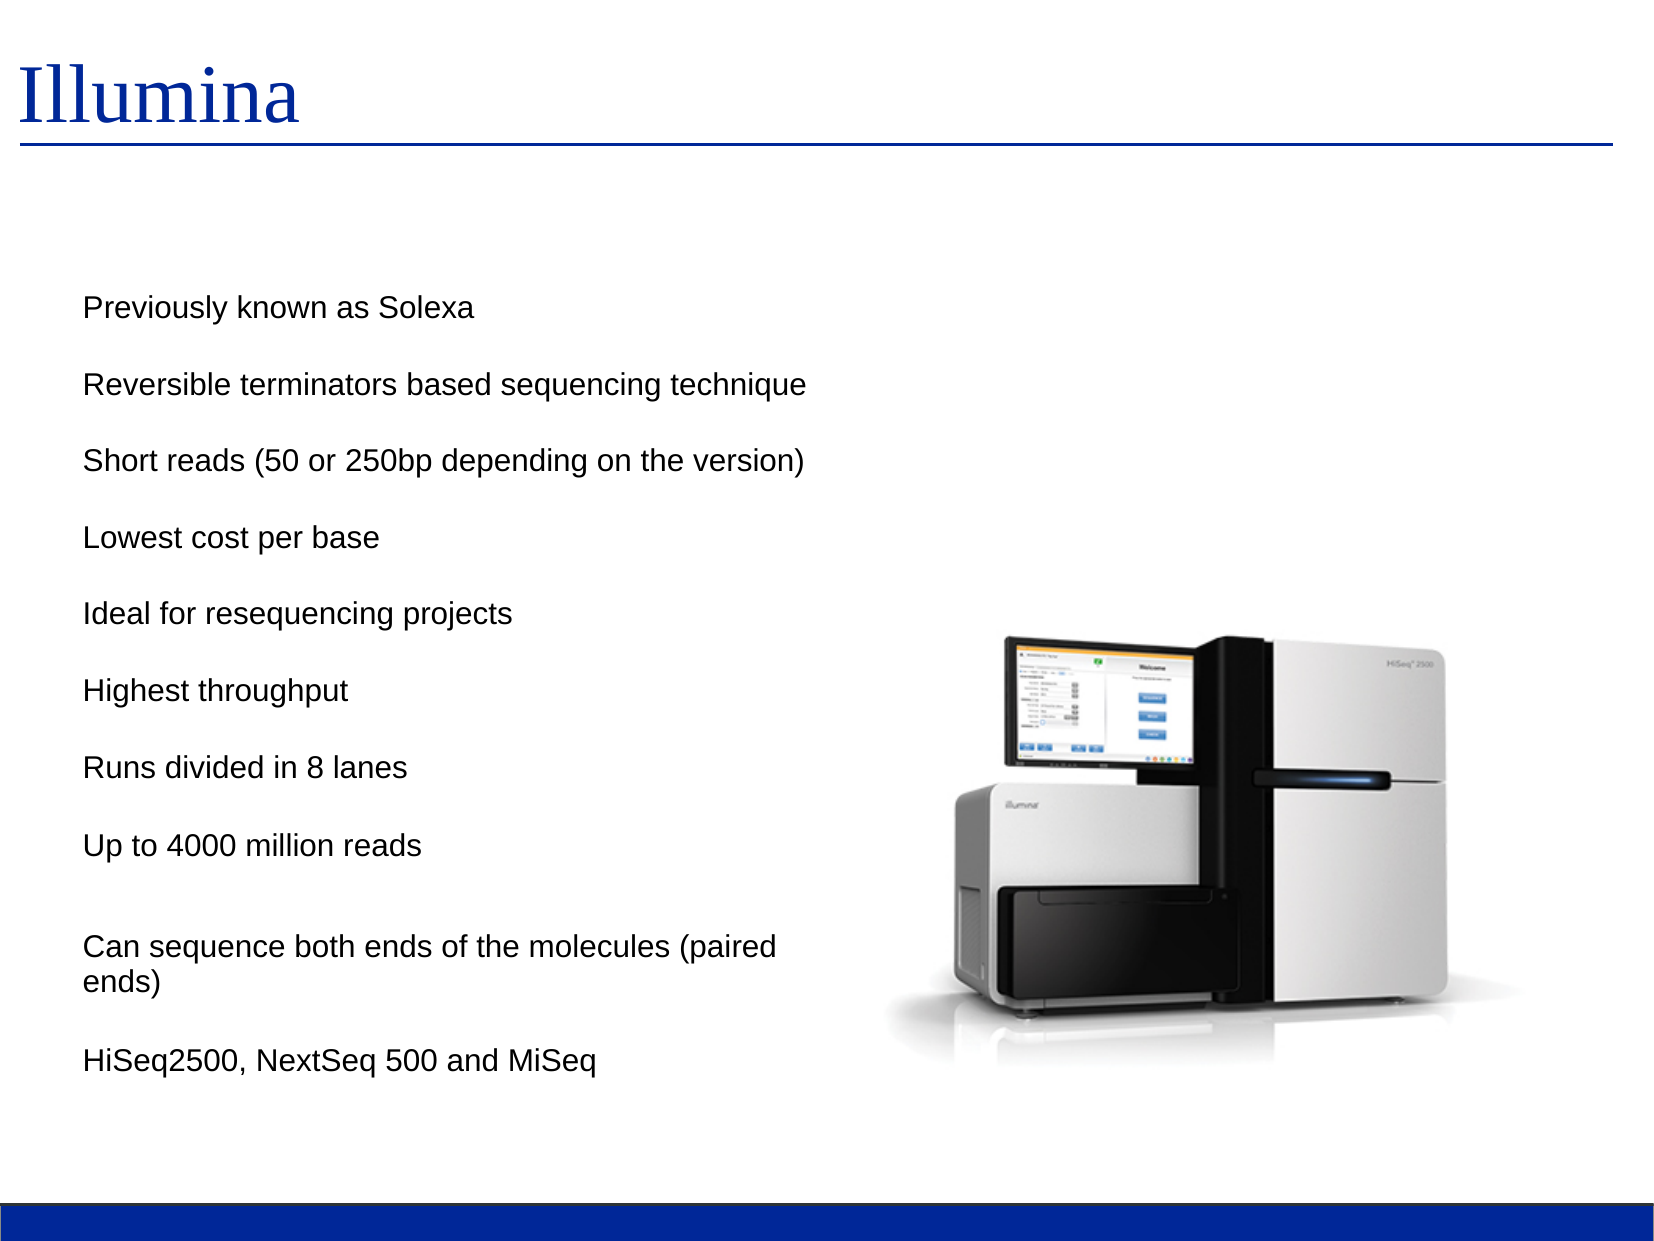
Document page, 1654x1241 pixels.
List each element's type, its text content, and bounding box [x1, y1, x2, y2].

picture [862, 599, 1532, 1093]
list Previously known as Solexa Reversible terminators based sequencing technique Short reads (50 or 250bp depending on the version) Lowest cost per base Ideal for resequencing projects Highest throughput Runs divided in 8 lanes Up to 4000 million reads Can sequence both ends of the molecules (paired ends) HiSeq2500, NextSeq 500 and MiSeq [82, 290, 809, 1109]
title Illumina [17, 0, 1589, 198]
